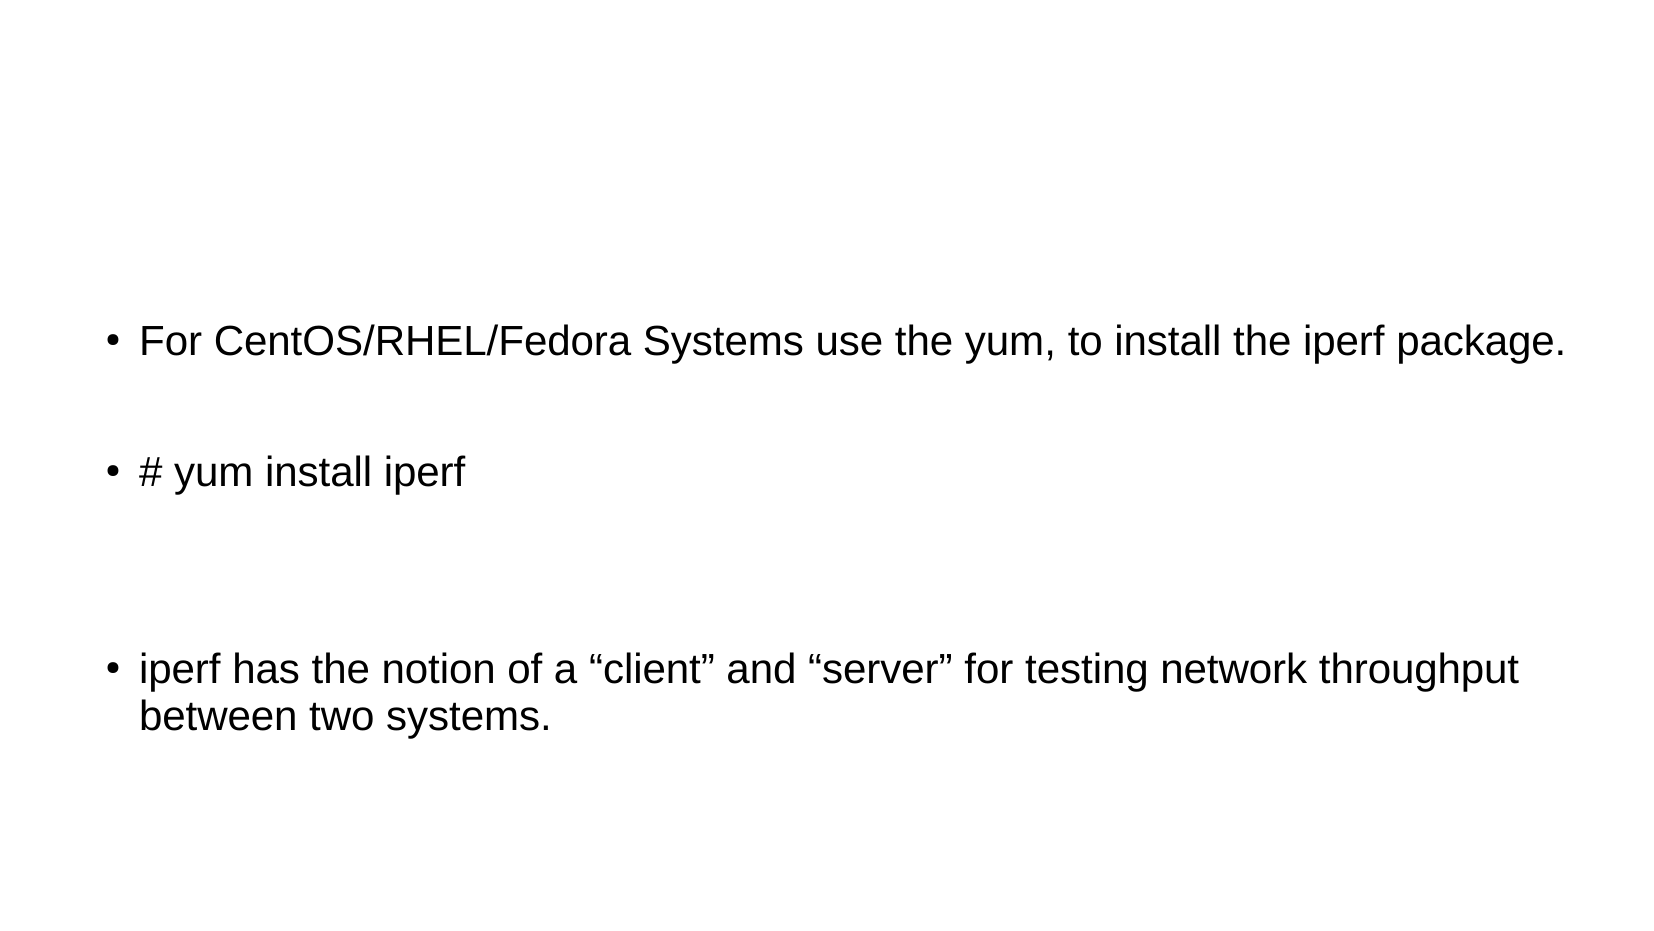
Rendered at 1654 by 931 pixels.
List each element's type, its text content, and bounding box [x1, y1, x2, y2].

list For CentOS/RHEL/Fedora Systems use the yum, to install the iperf package. # yum install iperf iperf has the notion of a “client” and “server” for testing network throughput between two systems. [94, 317, 1583, 792]
